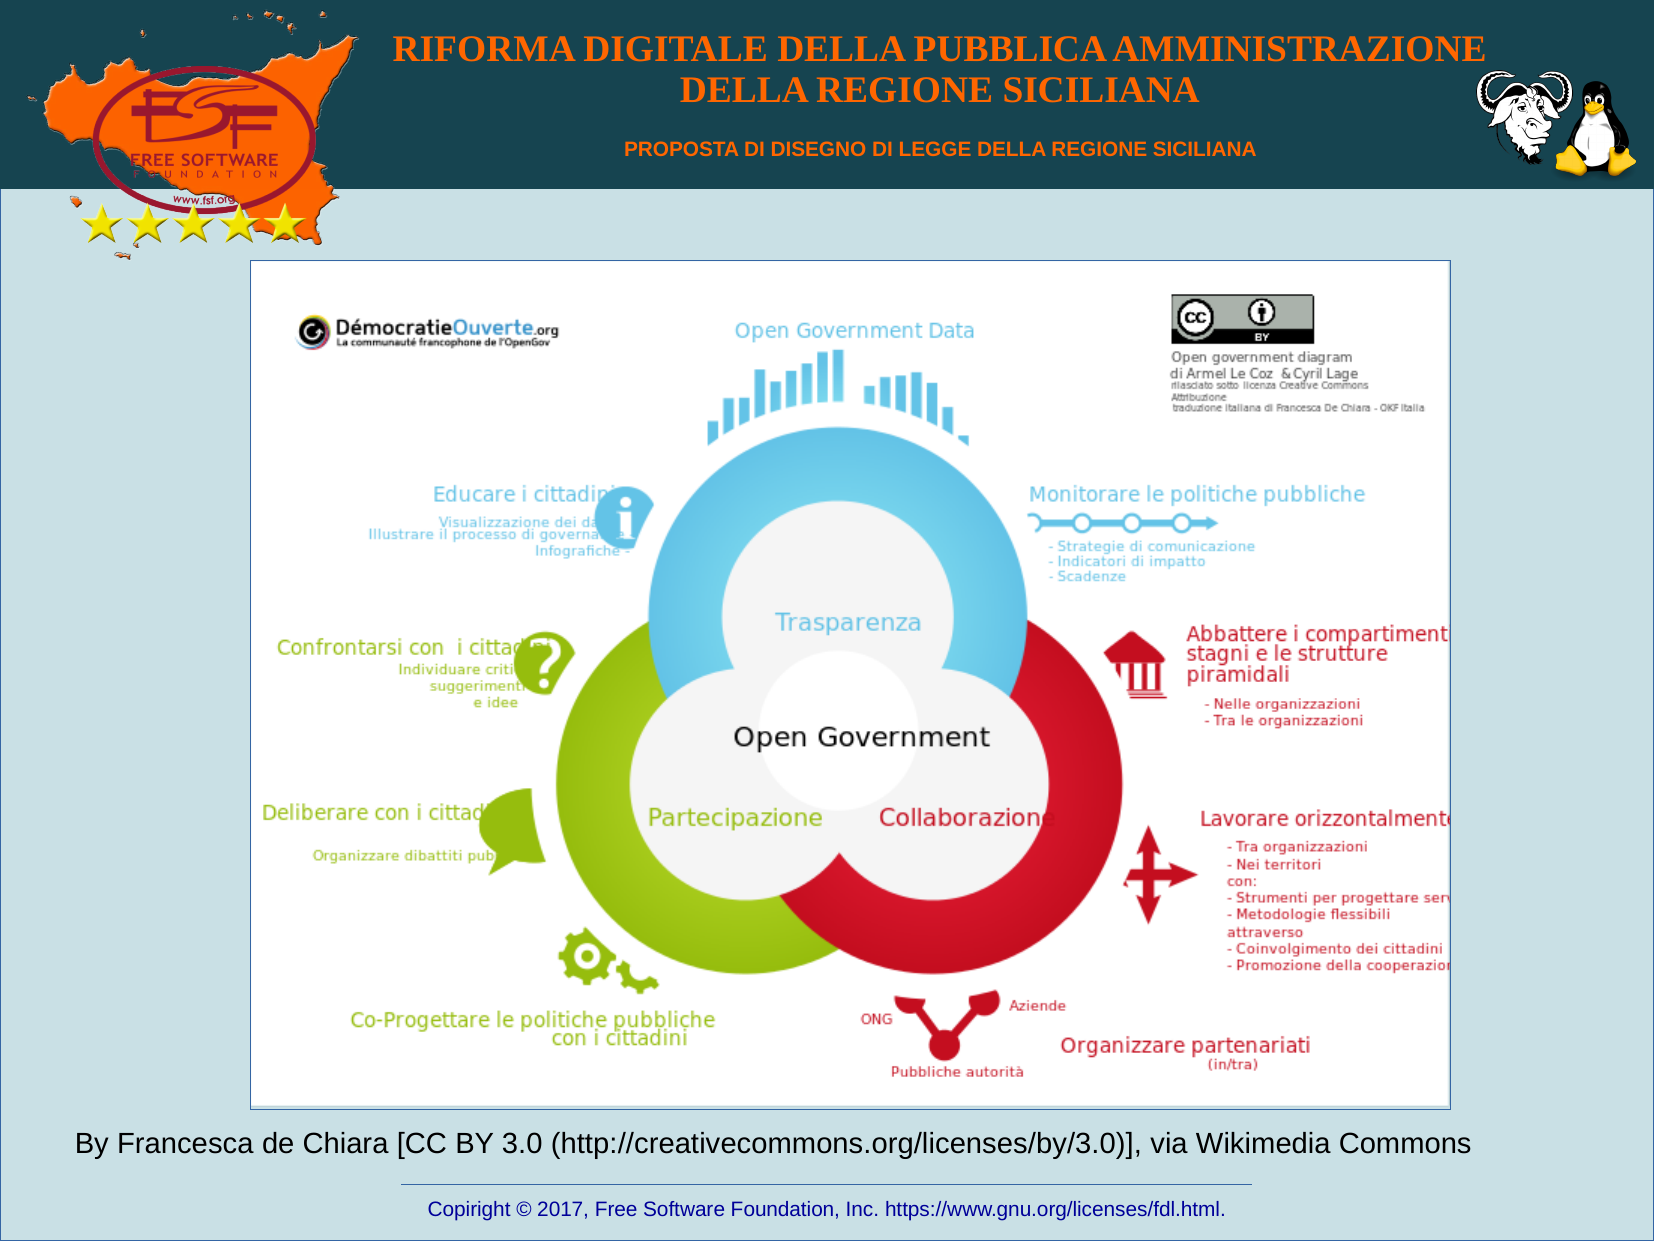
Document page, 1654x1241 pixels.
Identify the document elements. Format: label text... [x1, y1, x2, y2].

text_box By Francesca de Chiara [CC BY 3.0 (http://creativecommons.org/licenses/by/3.0)], via Wikimedia Commons [60, 1119, 1596, 1201]
picture [1476, 70, 1636, 182]
picture [18, 0, 1451, 1110]
